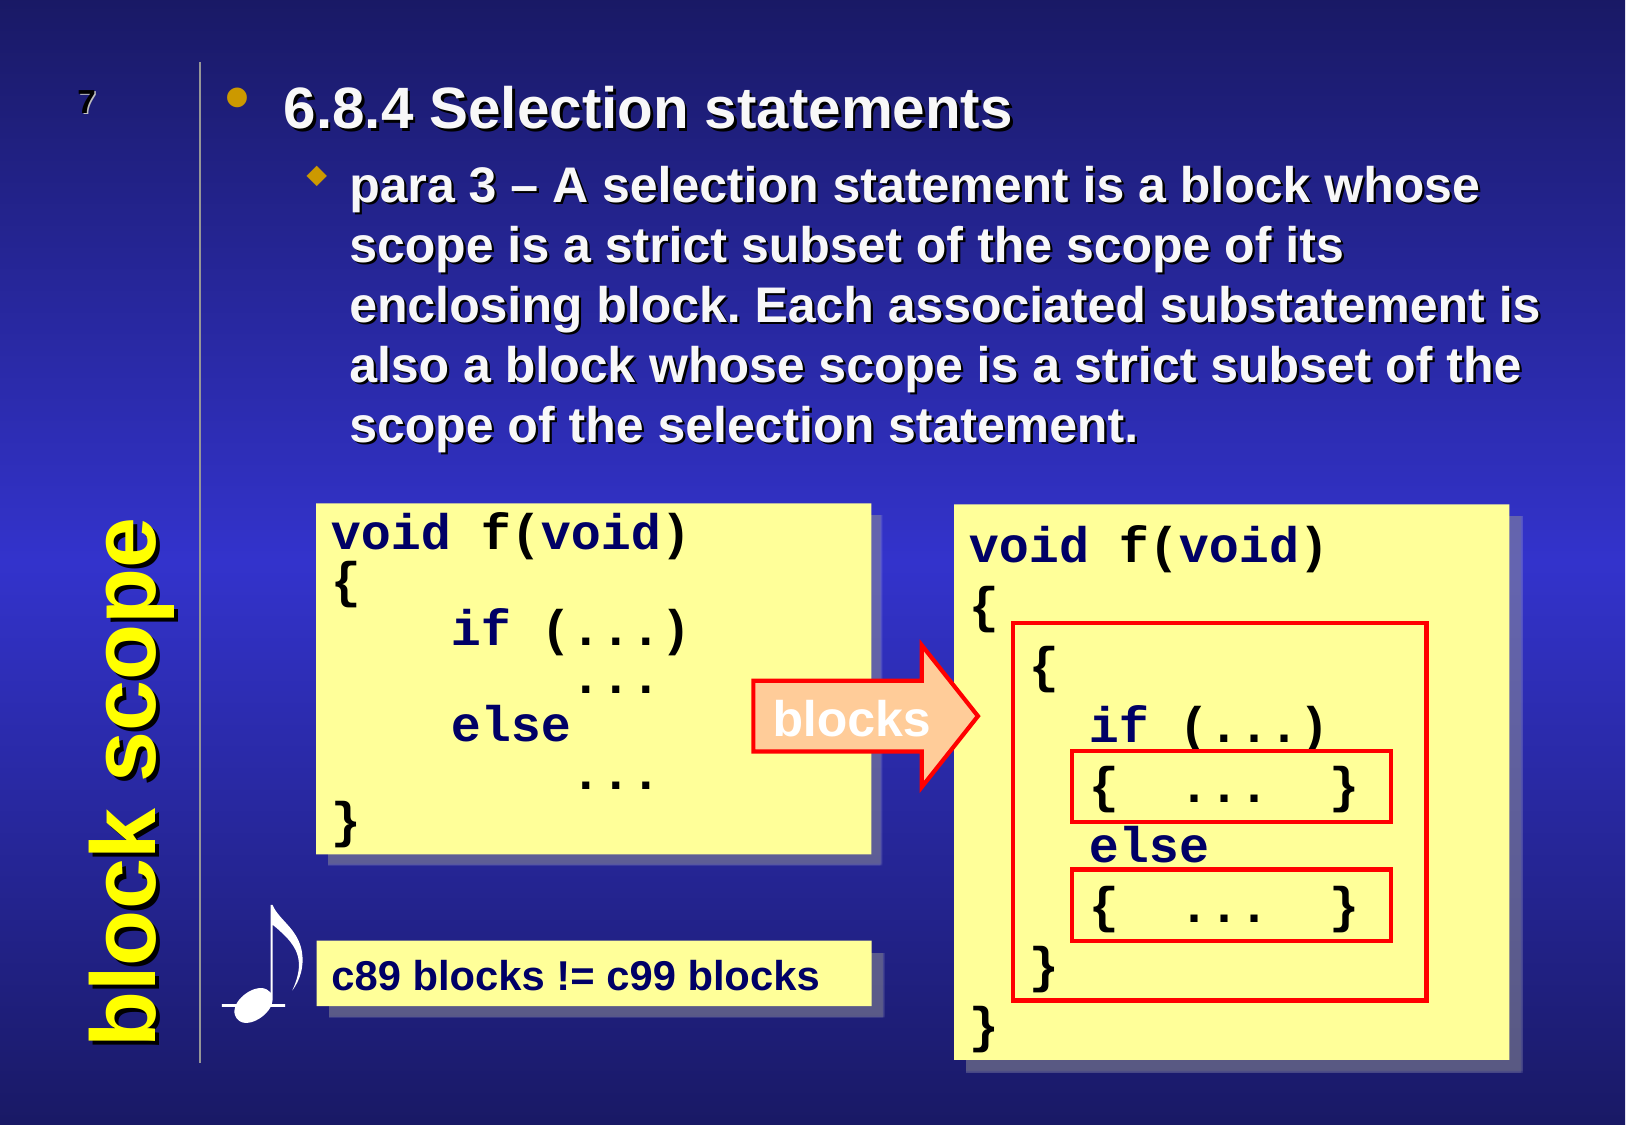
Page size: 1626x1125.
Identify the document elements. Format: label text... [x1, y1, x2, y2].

text_box void f(void) { if (...) ... else ... } [316, 503, 872, 855]
text_box [221, 904, 303, 1023]
list 6.8.4 Selection statements para 3 – A selection statement is a block whose scope is a strict subset of the scope of its enclosing block. Each associated substatement is also a block whose scope is a strict subset of the scope of the selection statement. [212, 62, 1593, 1063]
text_box void f(void) { { if (...) { ... } else { ... } } } [954, 504, 1510, 1060]
title block scope [50, 187, 188, 1063]
text_box c89 blocks != c99 blocks [316, 940, 872, 1007]
text_box blocks [753, 645, 978, 787]
